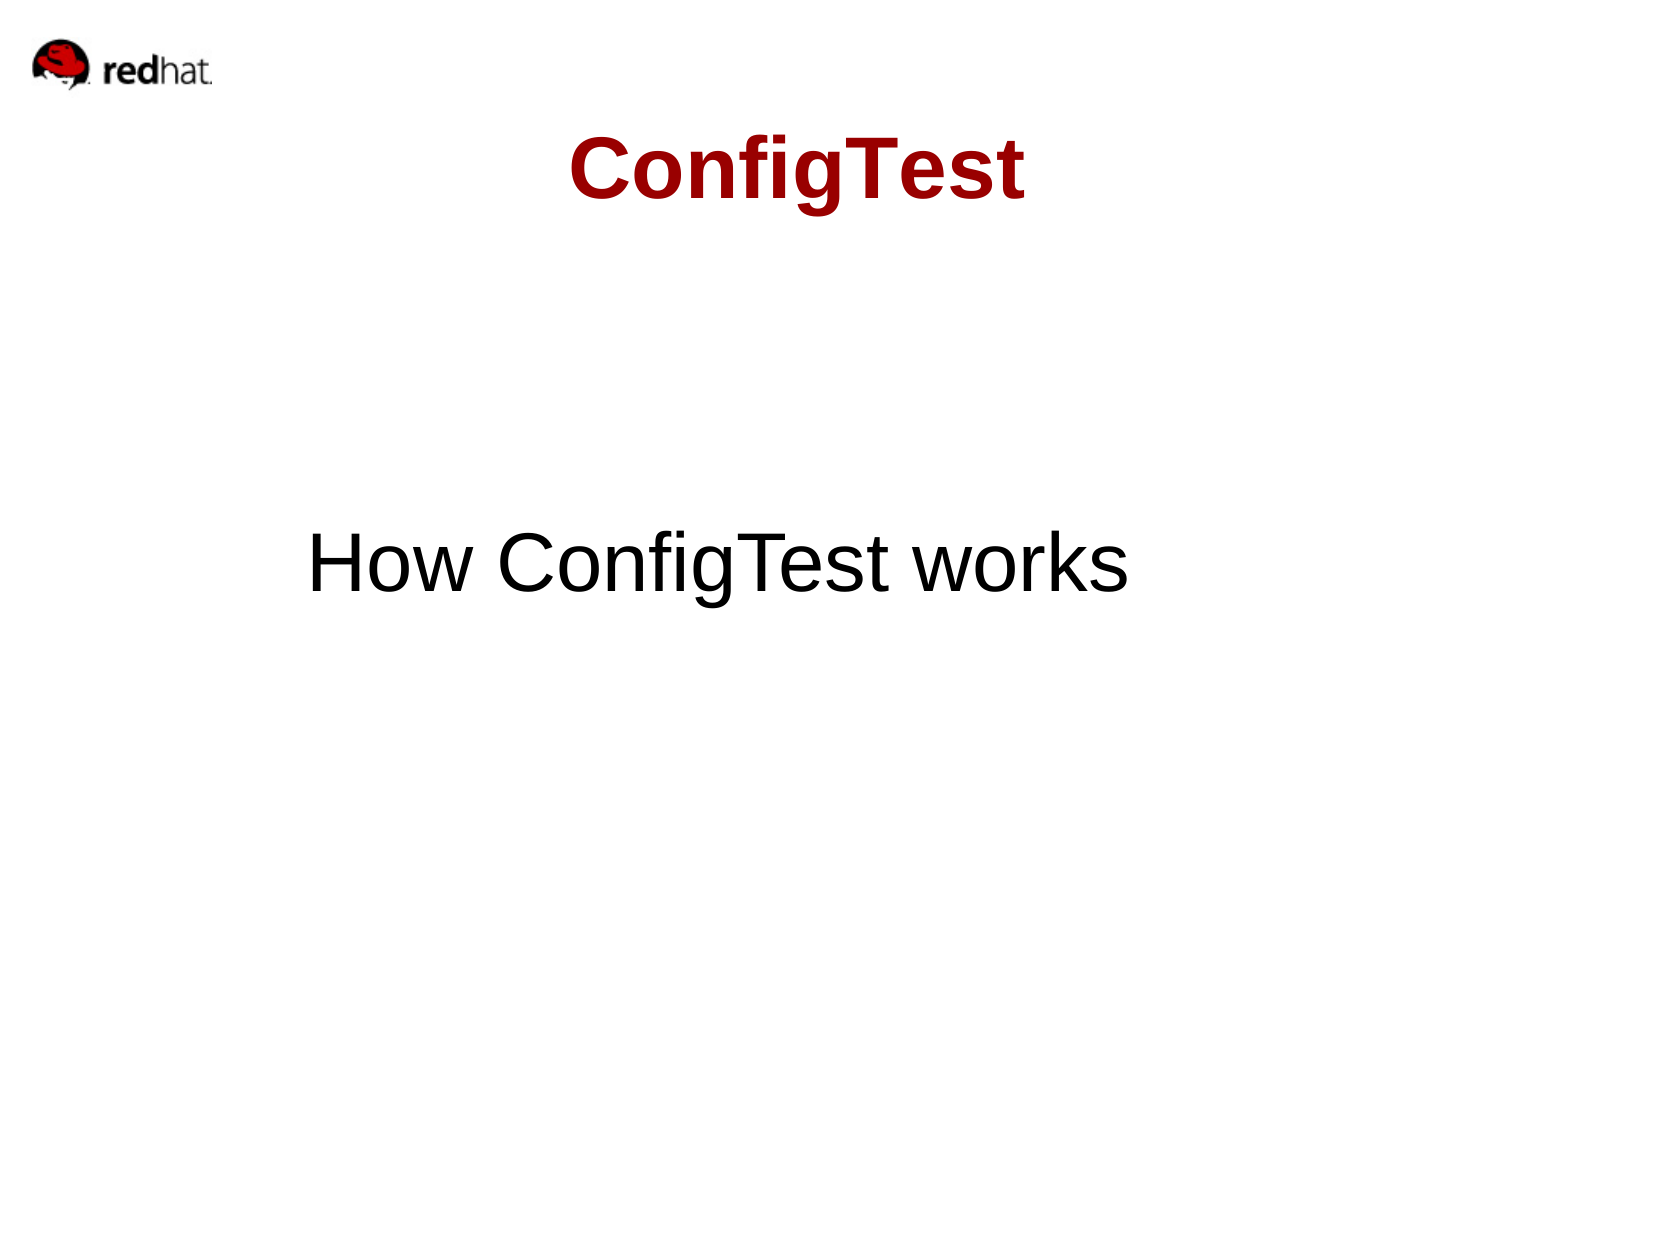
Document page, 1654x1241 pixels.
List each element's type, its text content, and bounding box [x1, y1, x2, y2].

title ConfigTest [94, 111, 1501, 225]
text_box How ConfigTest works [262, 508, 1501, 1111]
picture [31, 37, 212, 98]
